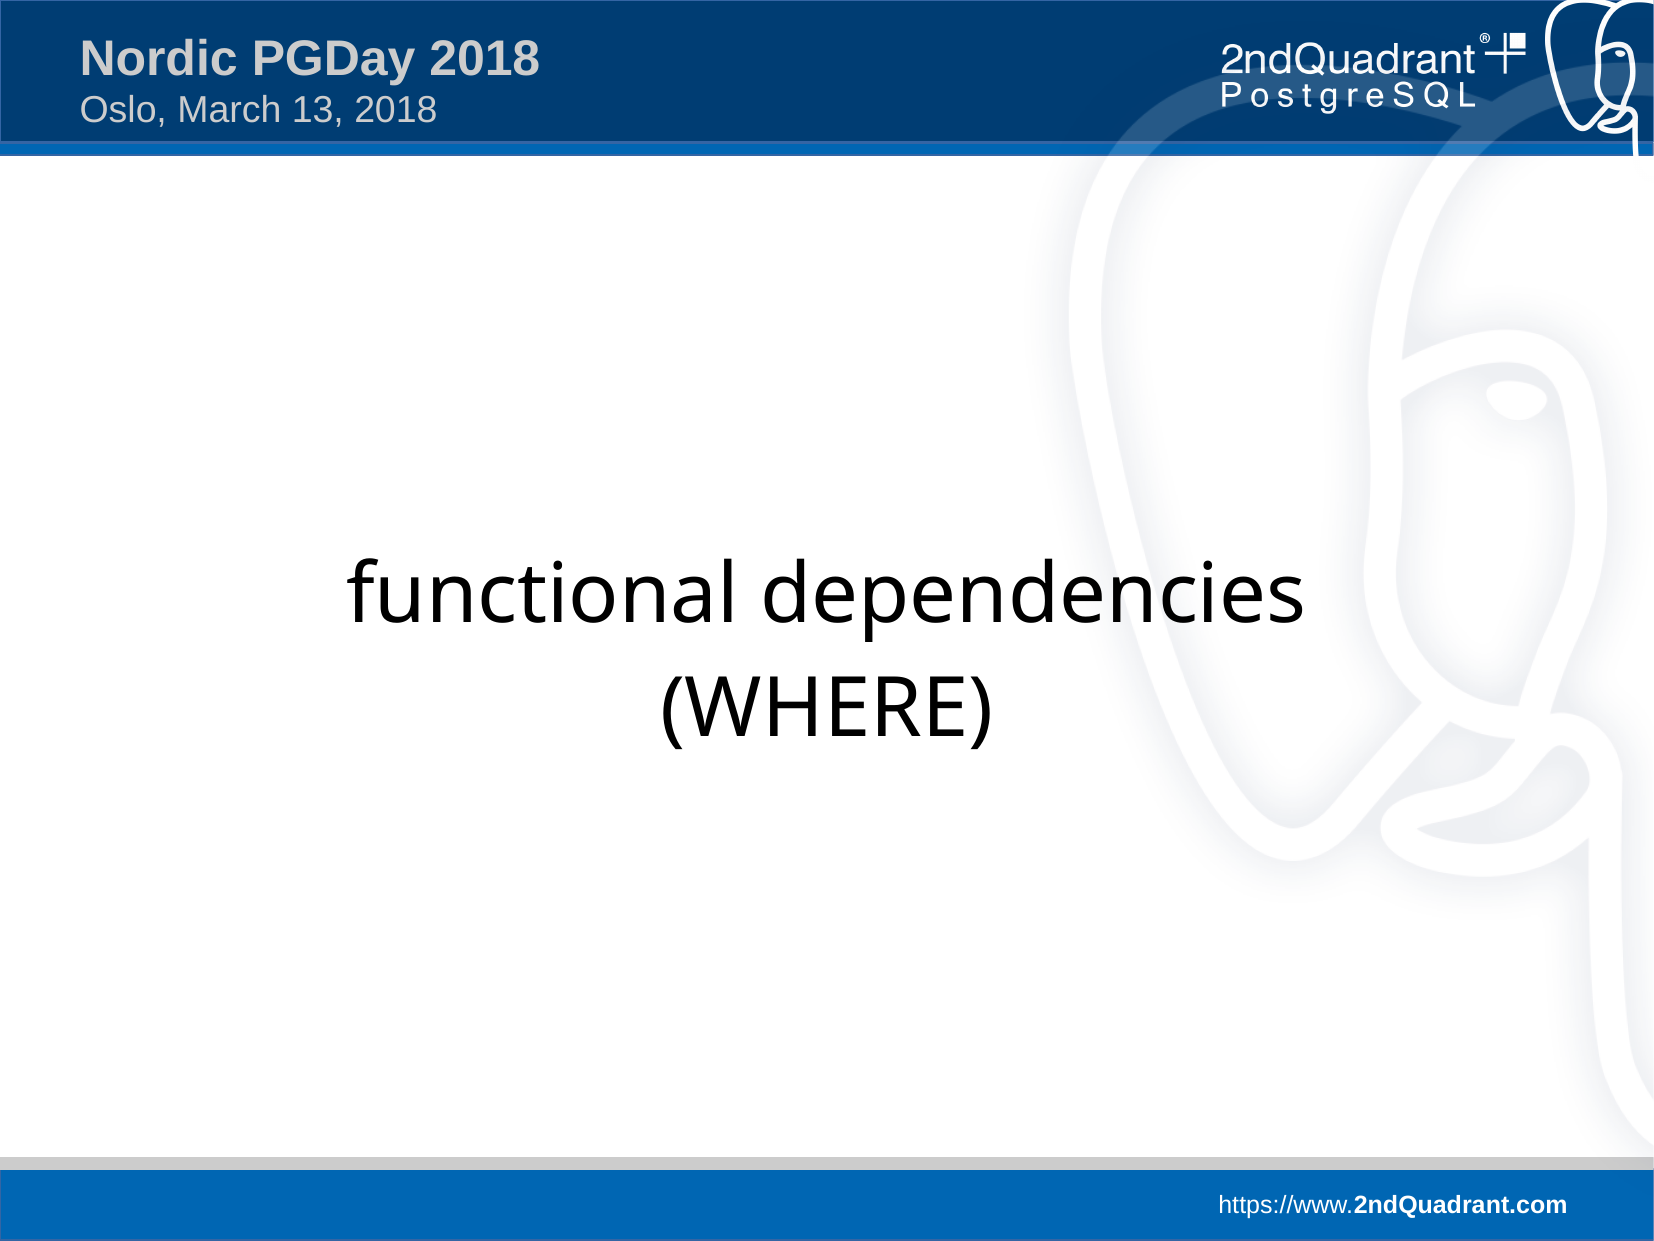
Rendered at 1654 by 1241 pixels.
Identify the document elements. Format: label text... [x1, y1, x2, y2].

picture [632, 0, 1654, 1241]
subtitle functional dependencies (WHERE) [82, 167, 1571, 1128]
